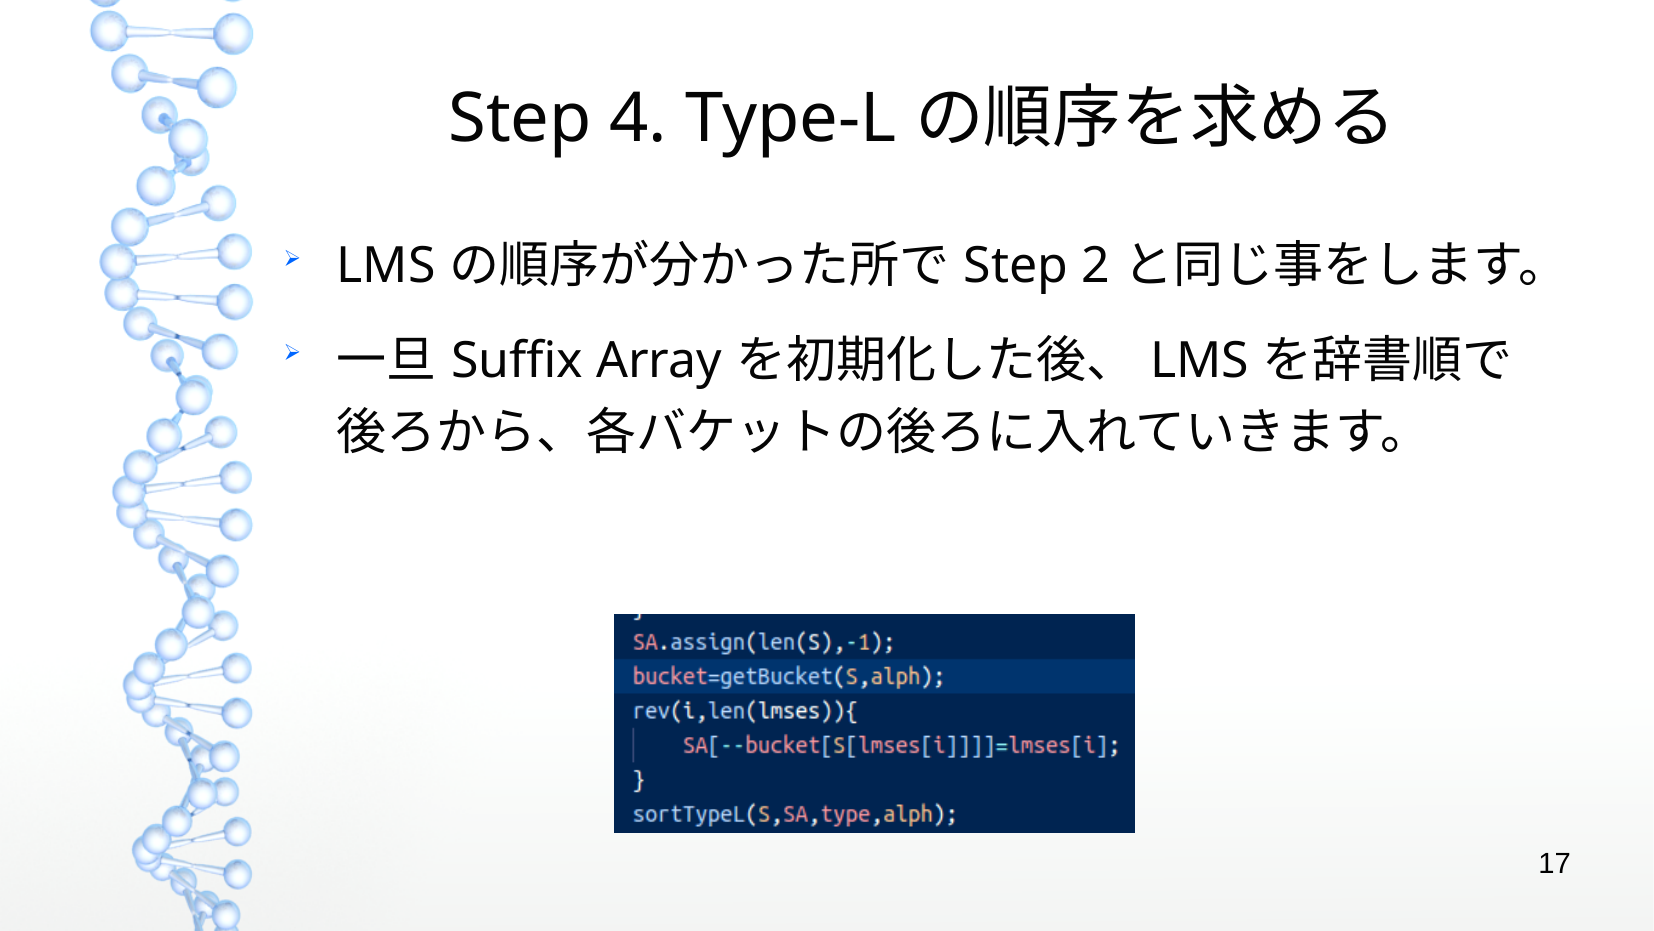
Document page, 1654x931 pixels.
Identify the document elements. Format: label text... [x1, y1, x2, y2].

picture [0, 0, 1654, 931]
list LMSの順序が分かった所でStep 2と同じ事をします。 一旦Suffix Arrayを初期化した後、LMSを辞書順で 後ろから、各バケットの後ろに入れていきます。 [265, 224, 1595, 764]
title Step 4. Type-Lの順序を求める [265, 35, 1595, 189]
